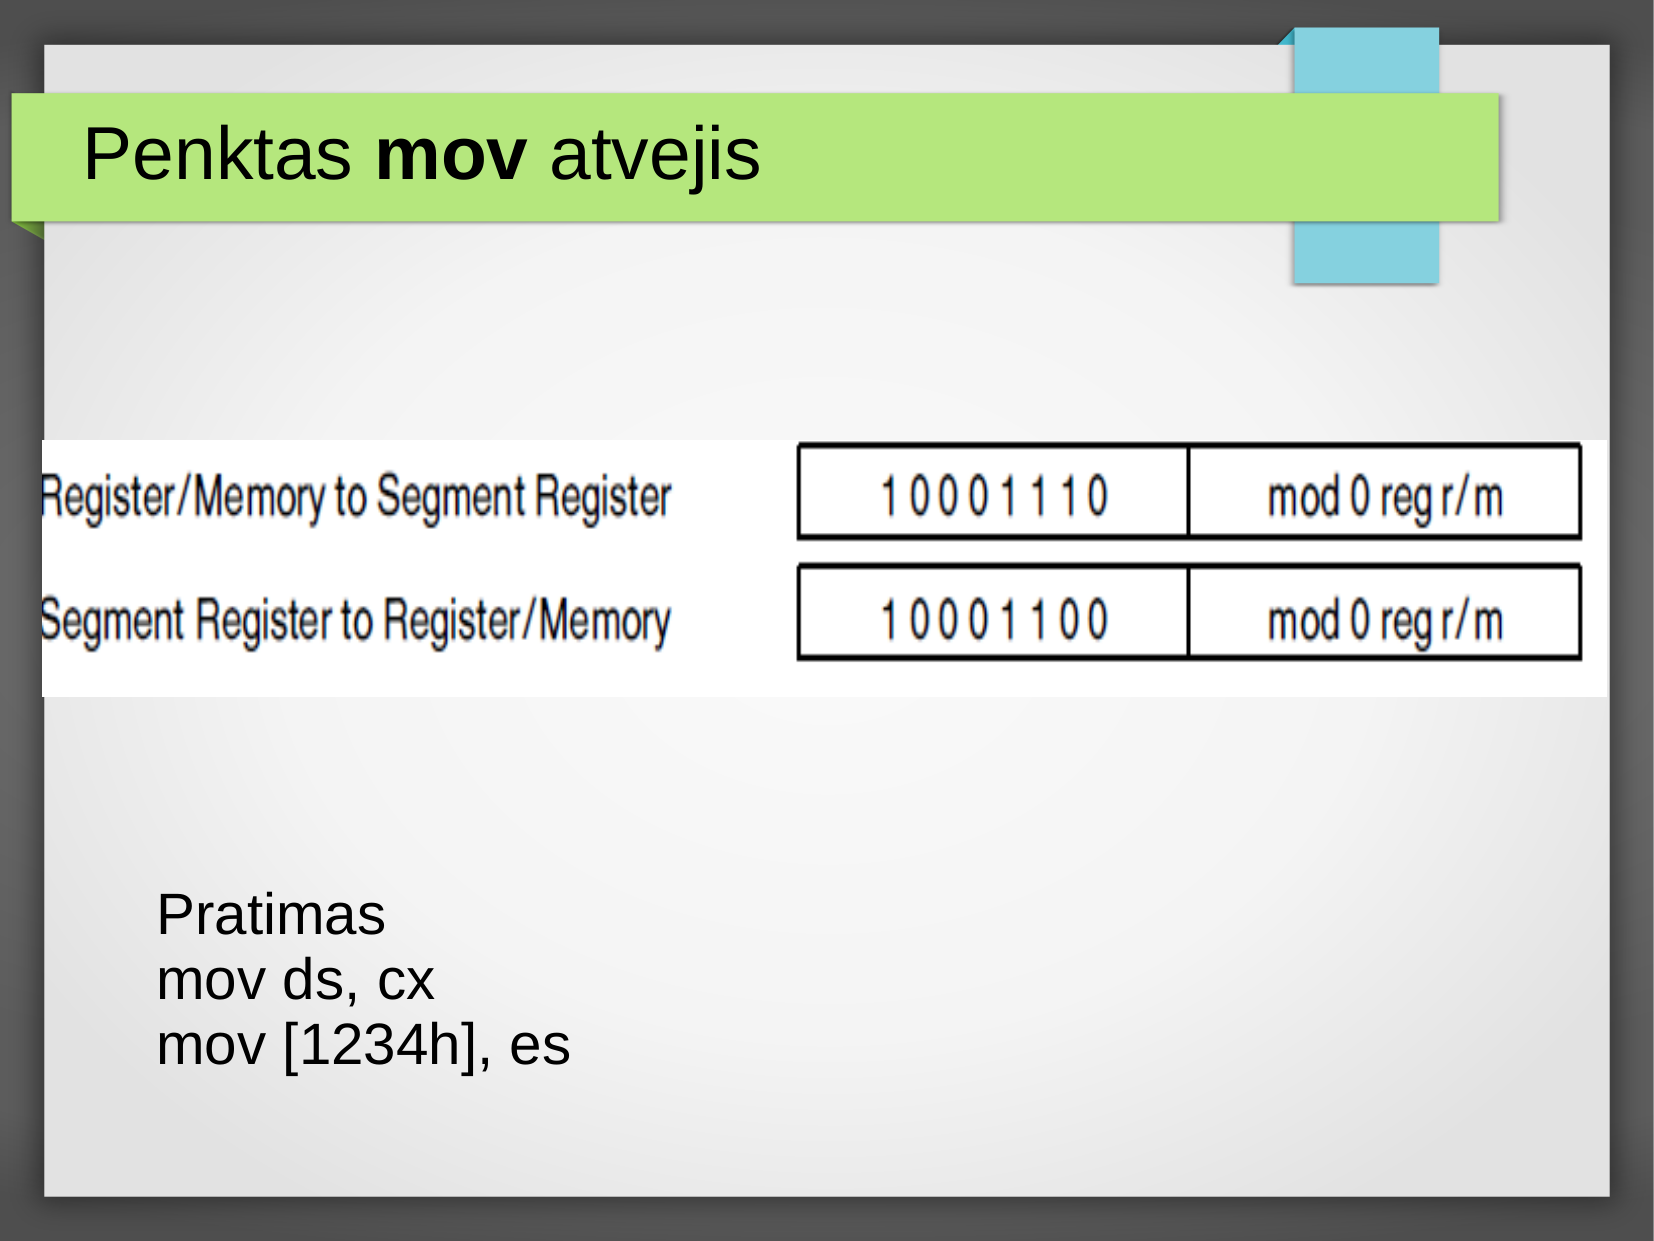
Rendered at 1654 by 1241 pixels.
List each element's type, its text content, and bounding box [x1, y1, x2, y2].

picture [0, 0, 1654, 1241]
text_box Pratimas mov ds, cx mov [1234h], es [141, 874, 1548, 1168]
title Penktas mov atvejis [82, 94, 1264, 213]
